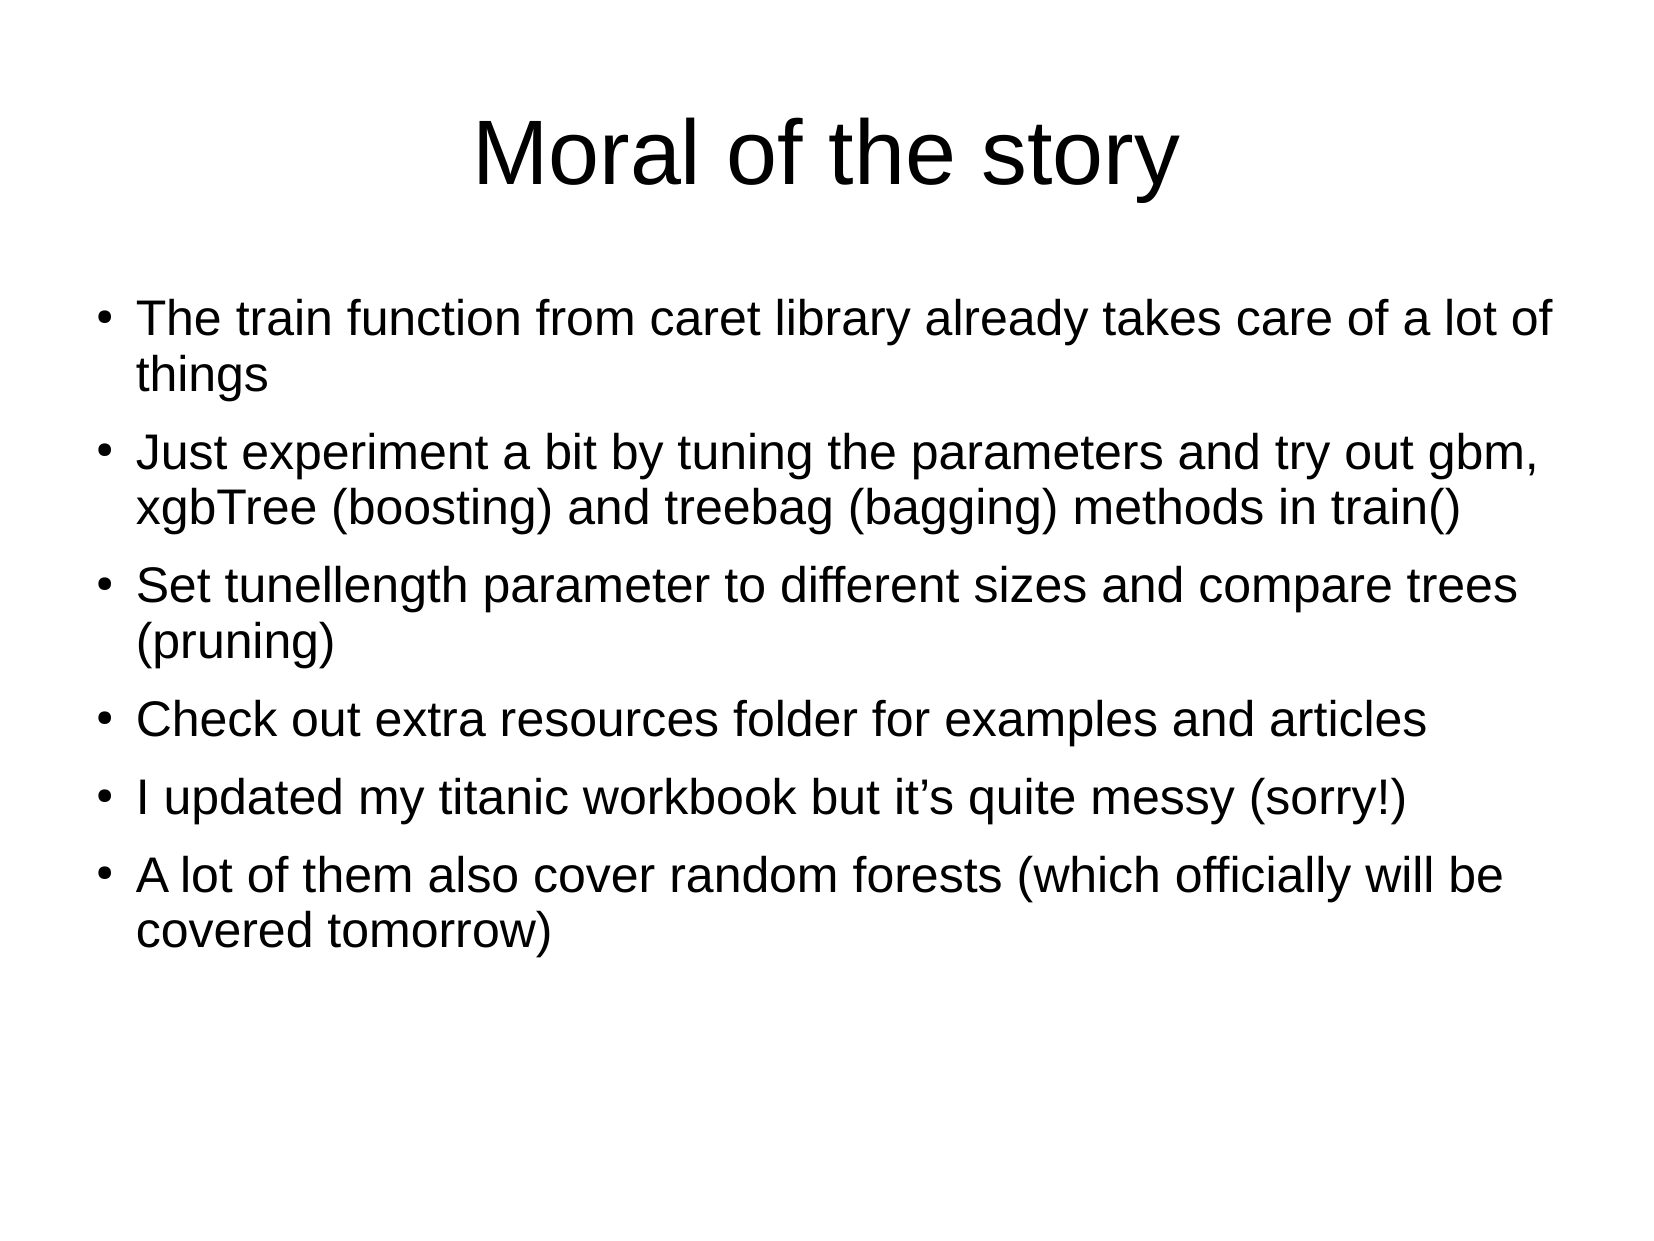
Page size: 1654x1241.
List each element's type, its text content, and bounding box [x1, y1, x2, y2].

list The train function from caret library already takes care of a lot of things Just experiment a bit by tuning the parameters and try out gbm, xgbTree (boosting) and treebag (bagging) methods in train() Set tunellength parameter to different sizes and compare trees (pruning) Check out extra resources folder for examples and articles I updated my titanic workbook but it’s quite messy (sorry!) A lot of them also cover random forests (which officially will be covered tomorrow) [82, 290, 1571, 1010]
title Moral of the story [82, 49, 1571, 257]
